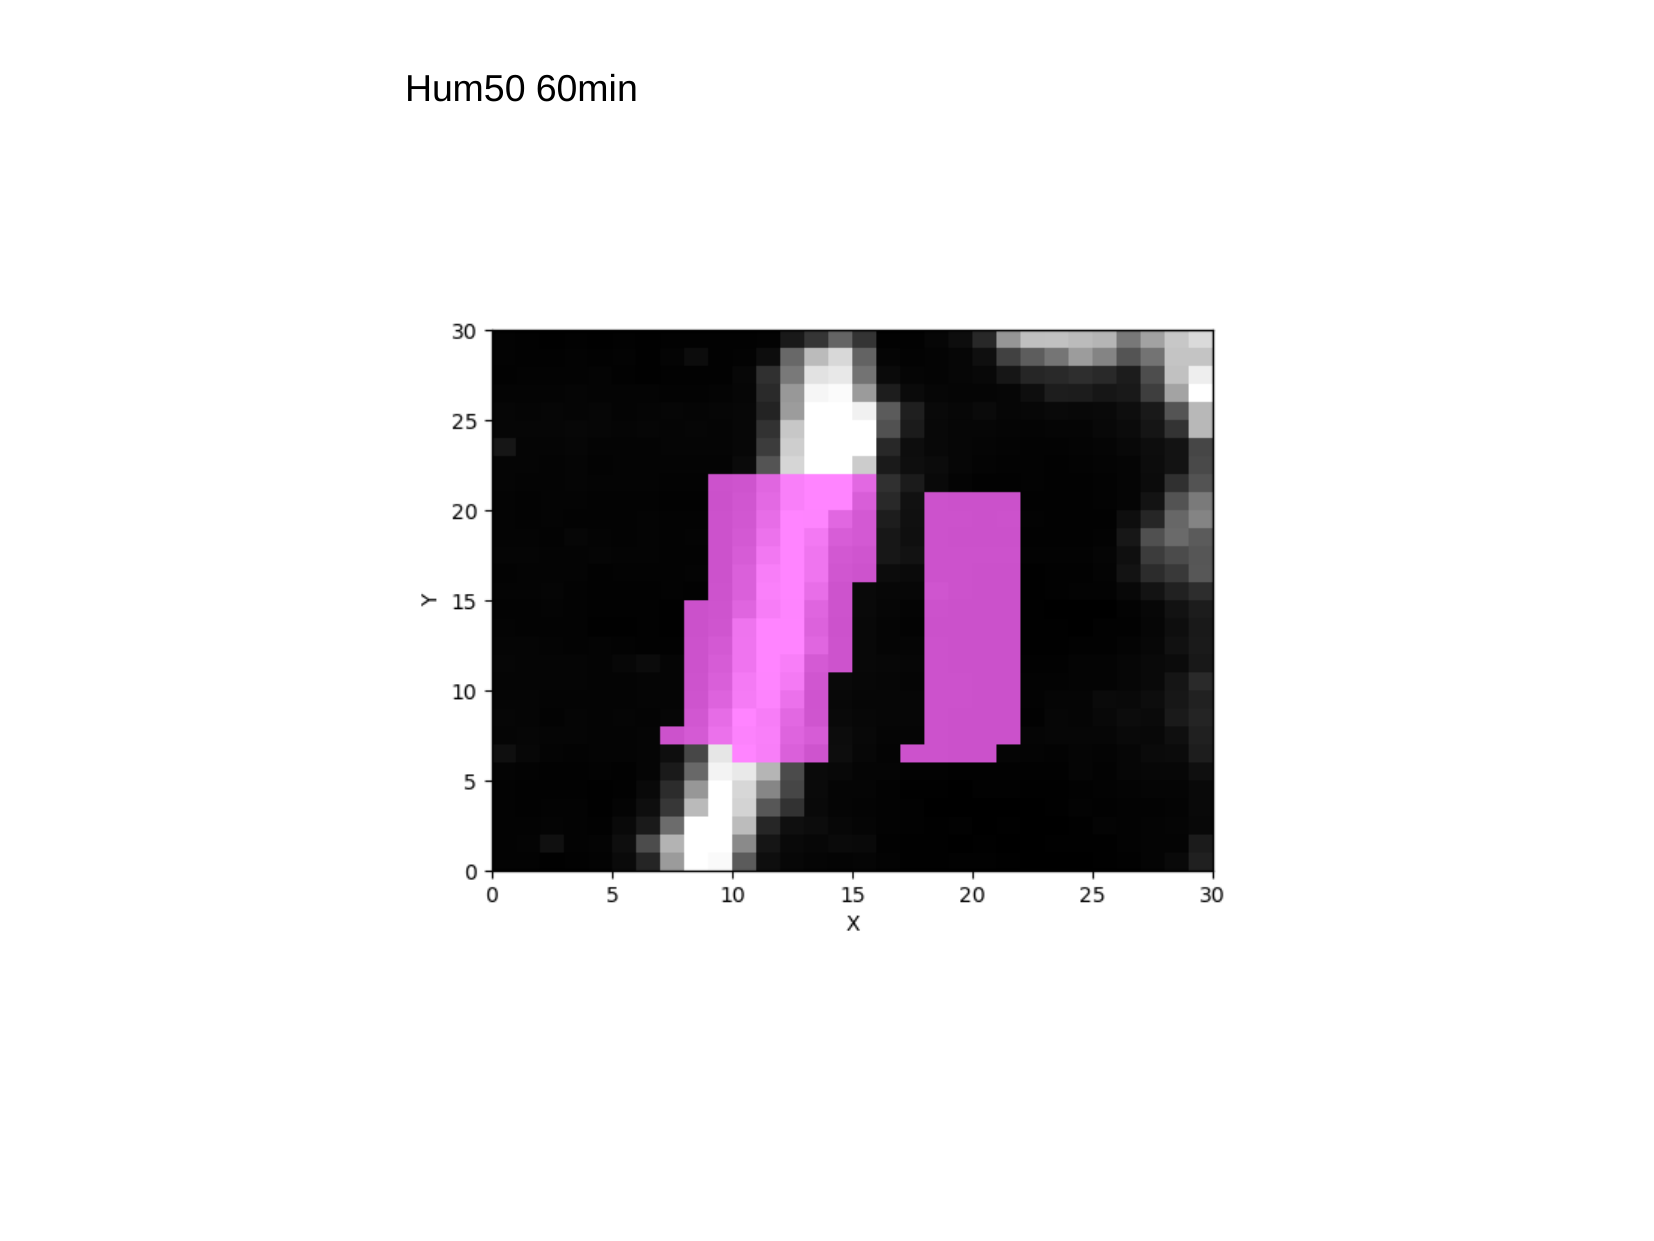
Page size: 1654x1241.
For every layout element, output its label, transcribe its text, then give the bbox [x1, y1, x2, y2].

text_box Hum50 60min [390, 60, 653, 117]
picture [348, 258, 1309, 979]
